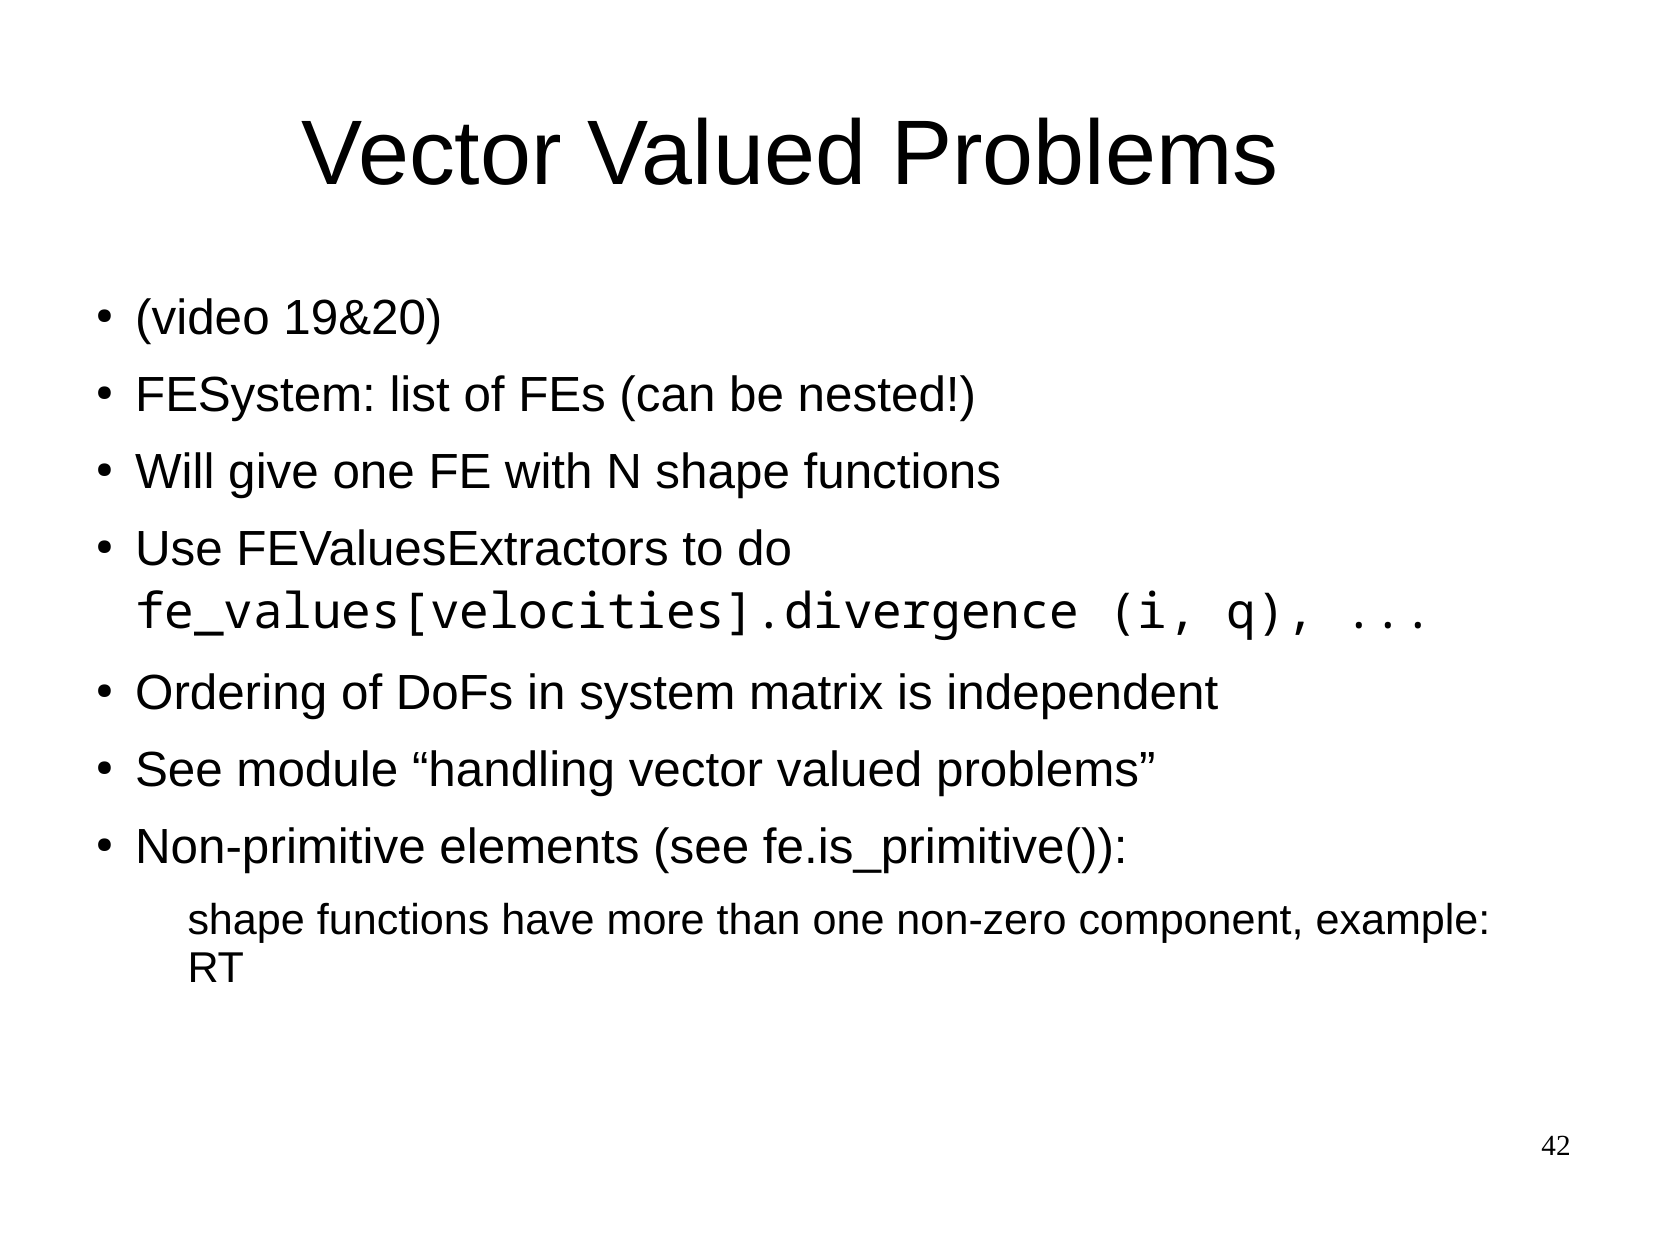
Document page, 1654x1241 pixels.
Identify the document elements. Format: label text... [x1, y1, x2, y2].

title Vector Valued Problems [82, 49, 1571, 257]
list (video 19&20) FESystem: list of FEs (can be nested!) Will give one FE with N shape functions Use FEValuesExtractors to do fe_values[velocities].divergence (i, q), ... Ordering of DoFs in system matrix is independent See module “handling vector valued problems” Non-primitive elements (see fe.is_primitive()): shape functions have more than one non-zero component, example: RT [82, 290, 1538, 1010]
